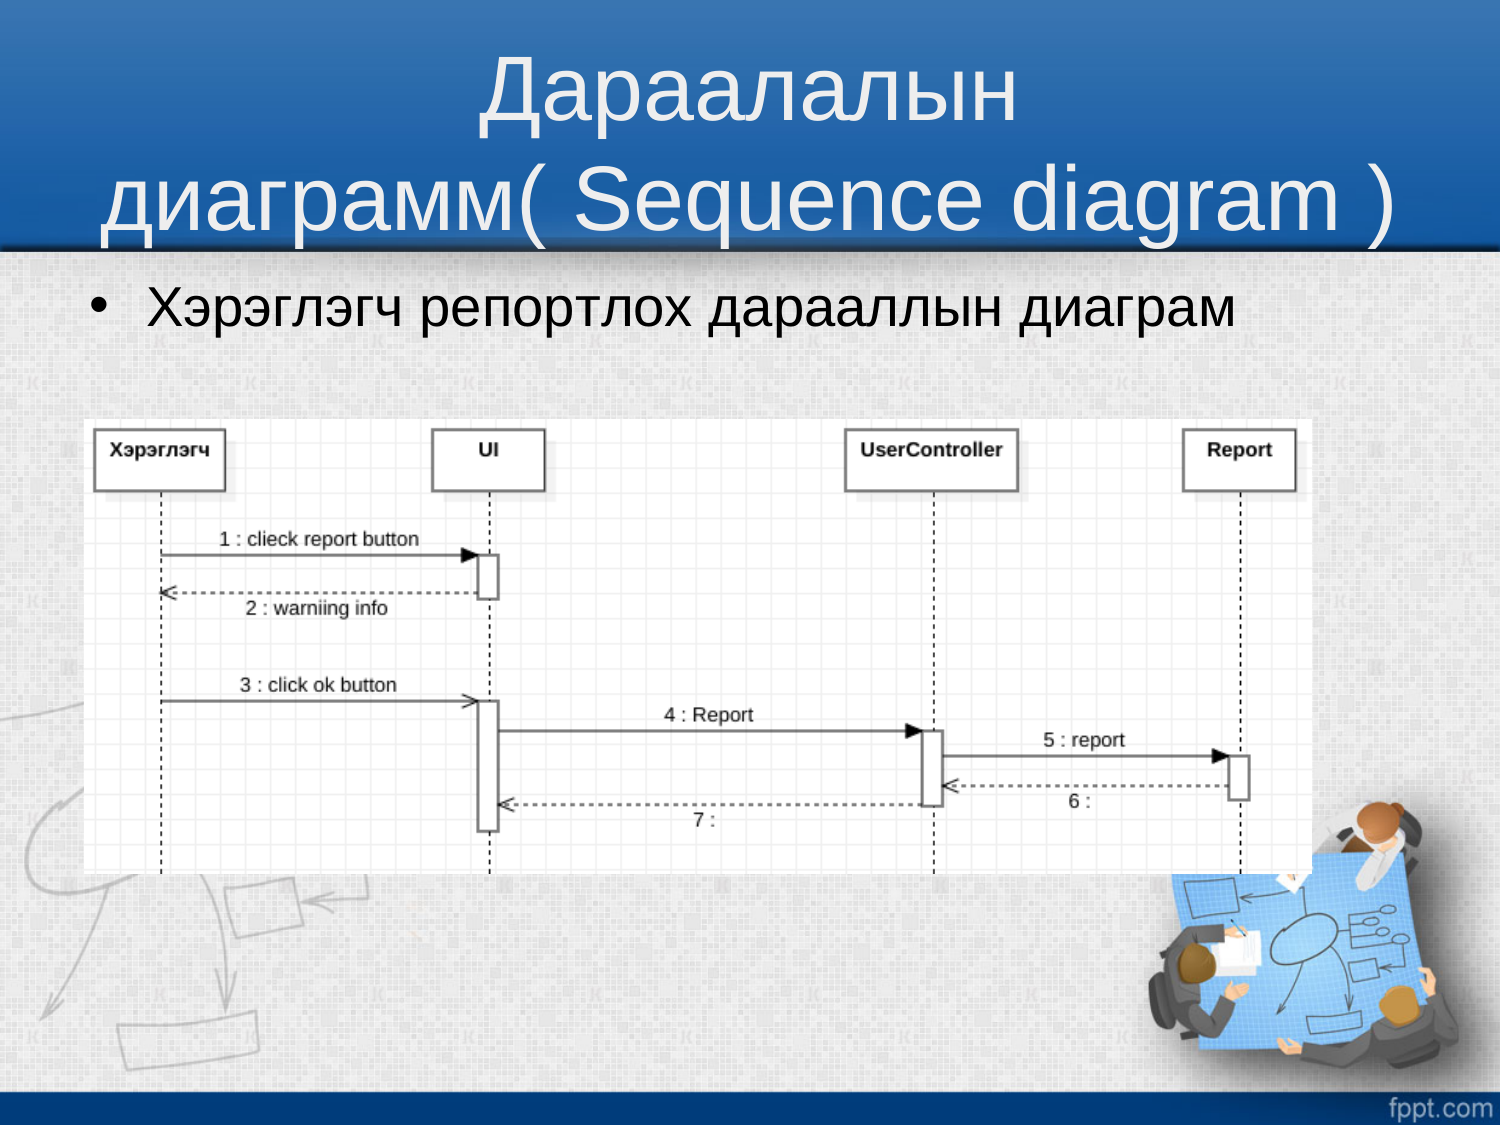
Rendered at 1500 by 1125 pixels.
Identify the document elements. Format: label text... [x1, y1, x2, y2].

title Дараалалын диаграмм( Sequence diagram ) [75, 21, 1426, 257]
list Хэрэглэгч репортлох дарааллын диаграм [75, 262, 1426, 1005]
picture [0, 0, 1500, 1125]
